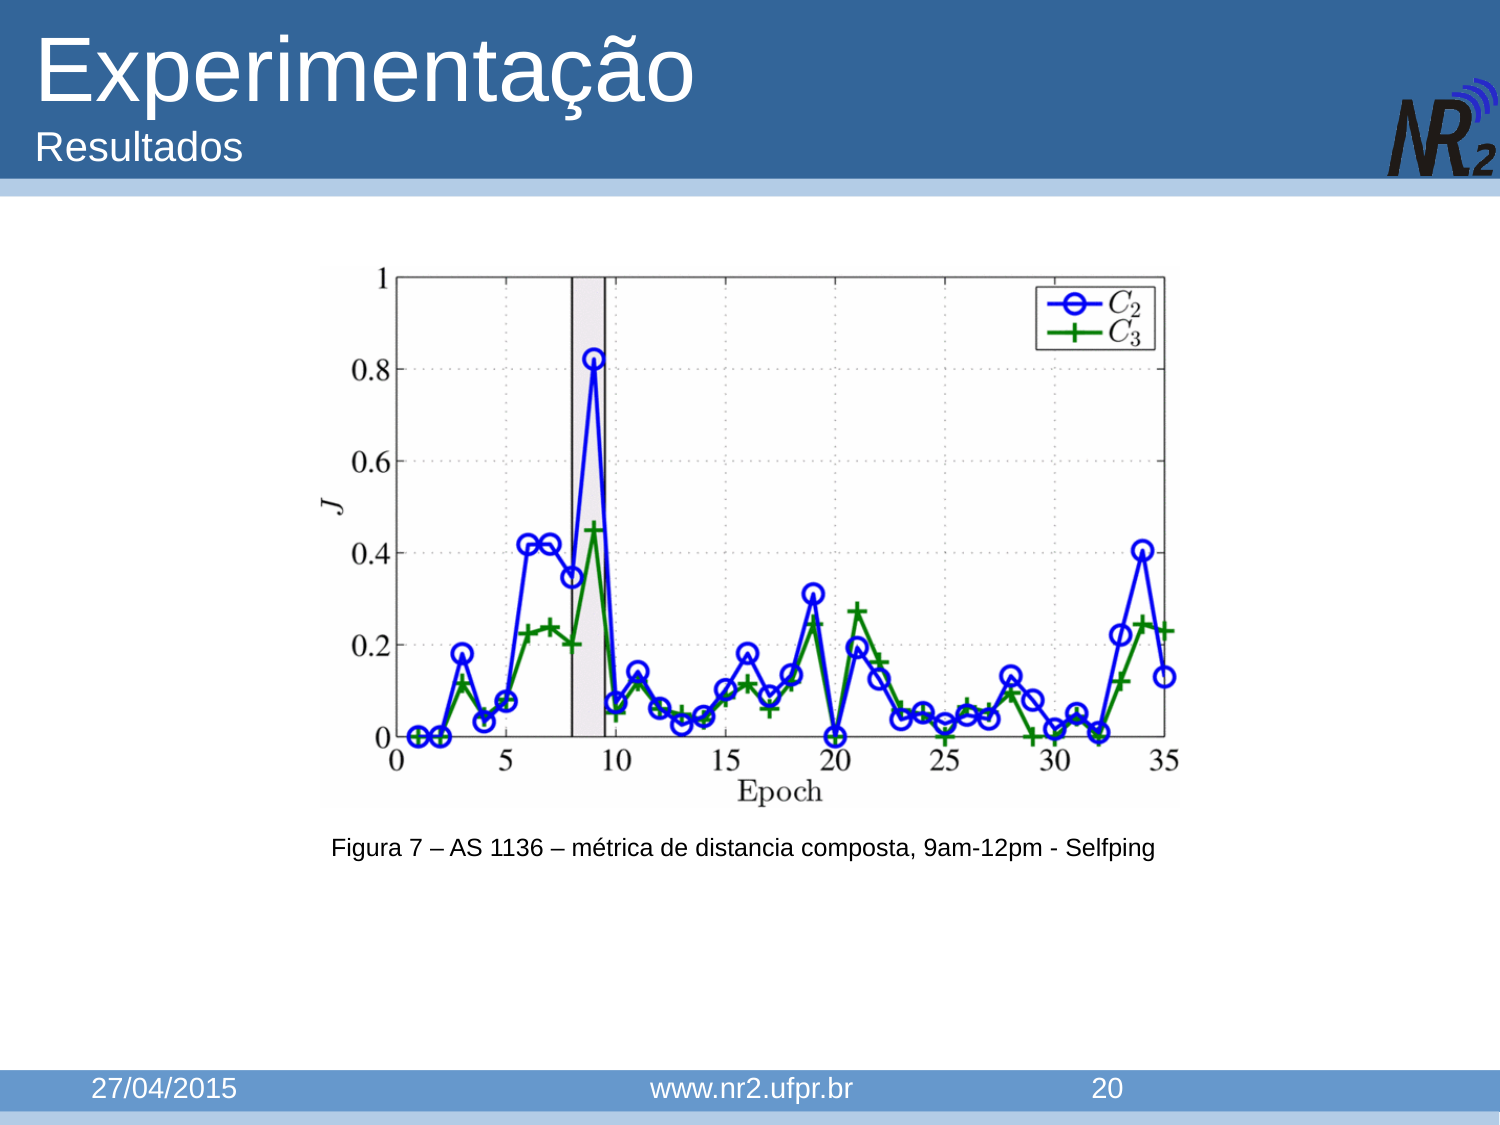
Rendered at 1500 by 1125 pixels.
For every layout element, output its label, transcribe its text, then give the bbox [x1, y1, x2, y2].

text_box <número> [1076, 1061, 1427, 1114]
text_box 27/04/2015 [76, 1061, 427, 1109]
picture [320, 266, 1180, 808]
text_box www.nr2.ufpr.br [513, 1061, 990, 1114]
picture [1387, 78, 1498, 176]
text_box Experimentação Resultados [19, 27, 1380, 153]
text_box Figura 7 – AS 1136 – métrica de distancia composta, 9am-12pm - Selfping [316, 824, 1184, 868]
